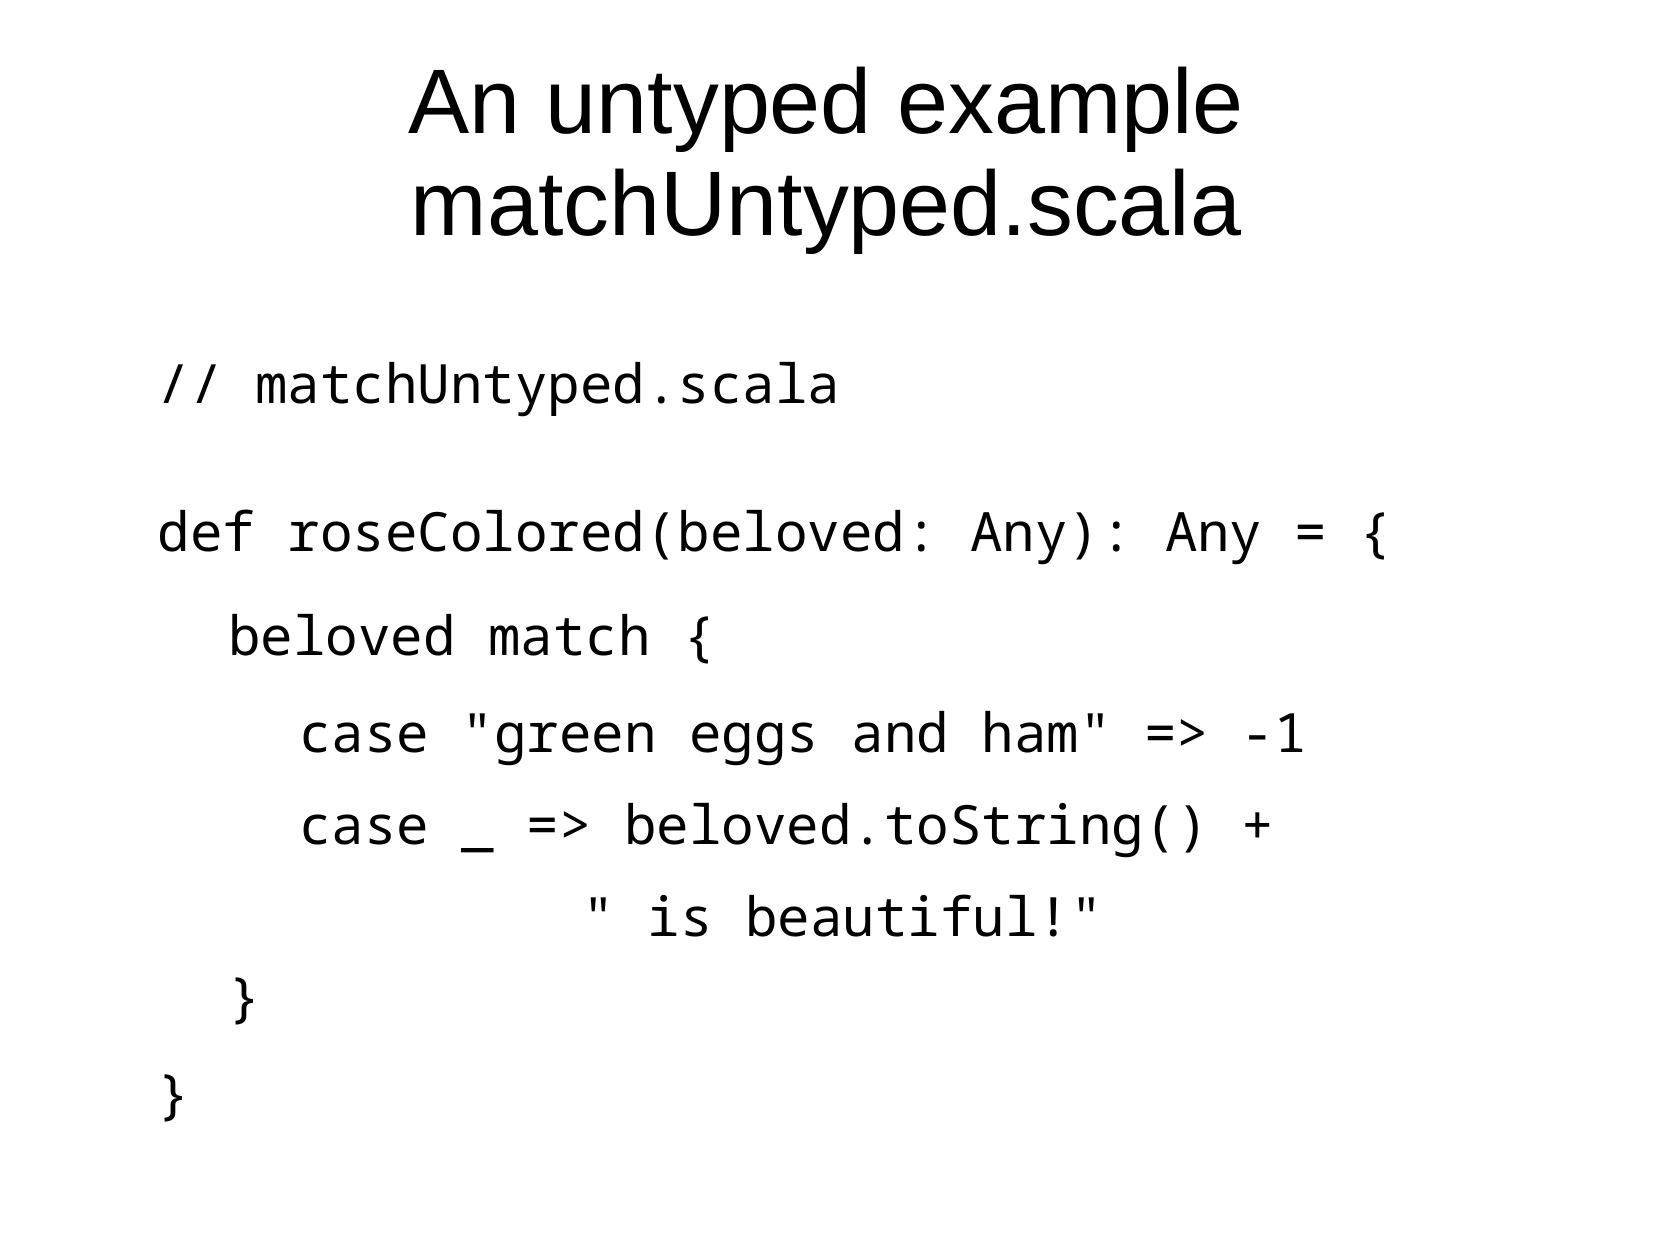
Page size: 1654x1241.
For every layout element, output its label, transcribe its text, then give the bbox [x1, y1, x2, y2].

list // matchUntyped.scala def roseColored(beloved: Any): Any = { beloved match { case "green eggs and ham" => -1 case _ => beloved.toString() + " is beautiful!" } } [86, 345, 1576, 1066]
title An untyped example matchUntyped.scala [82, 49, 1571, 257]
